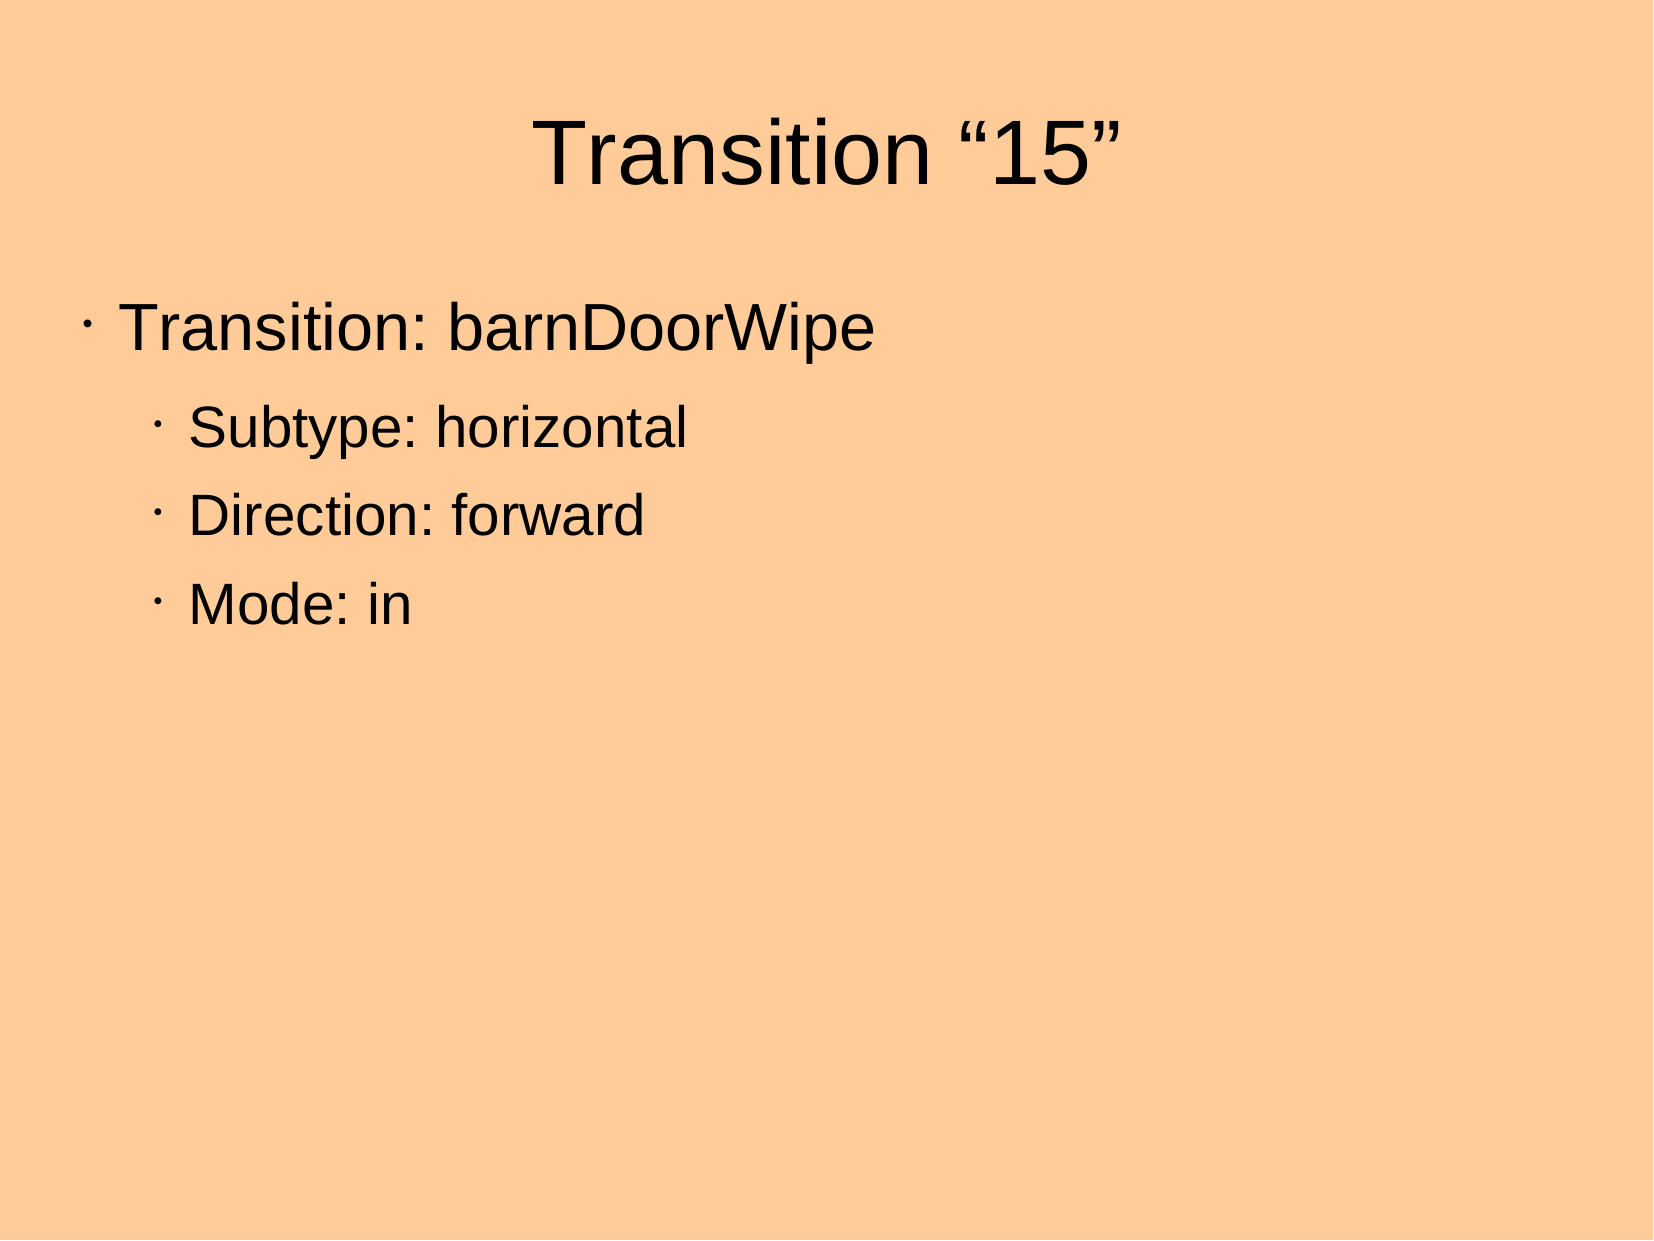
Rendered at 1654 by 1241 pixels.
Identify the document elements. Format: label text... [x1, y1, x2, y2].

title Transition “15” [82, 49, 1571, 257]
list Transition: barnDoorWipe Subtype: horizontal Direction: forward Mode: in [82, 290, 1571, 1080]
